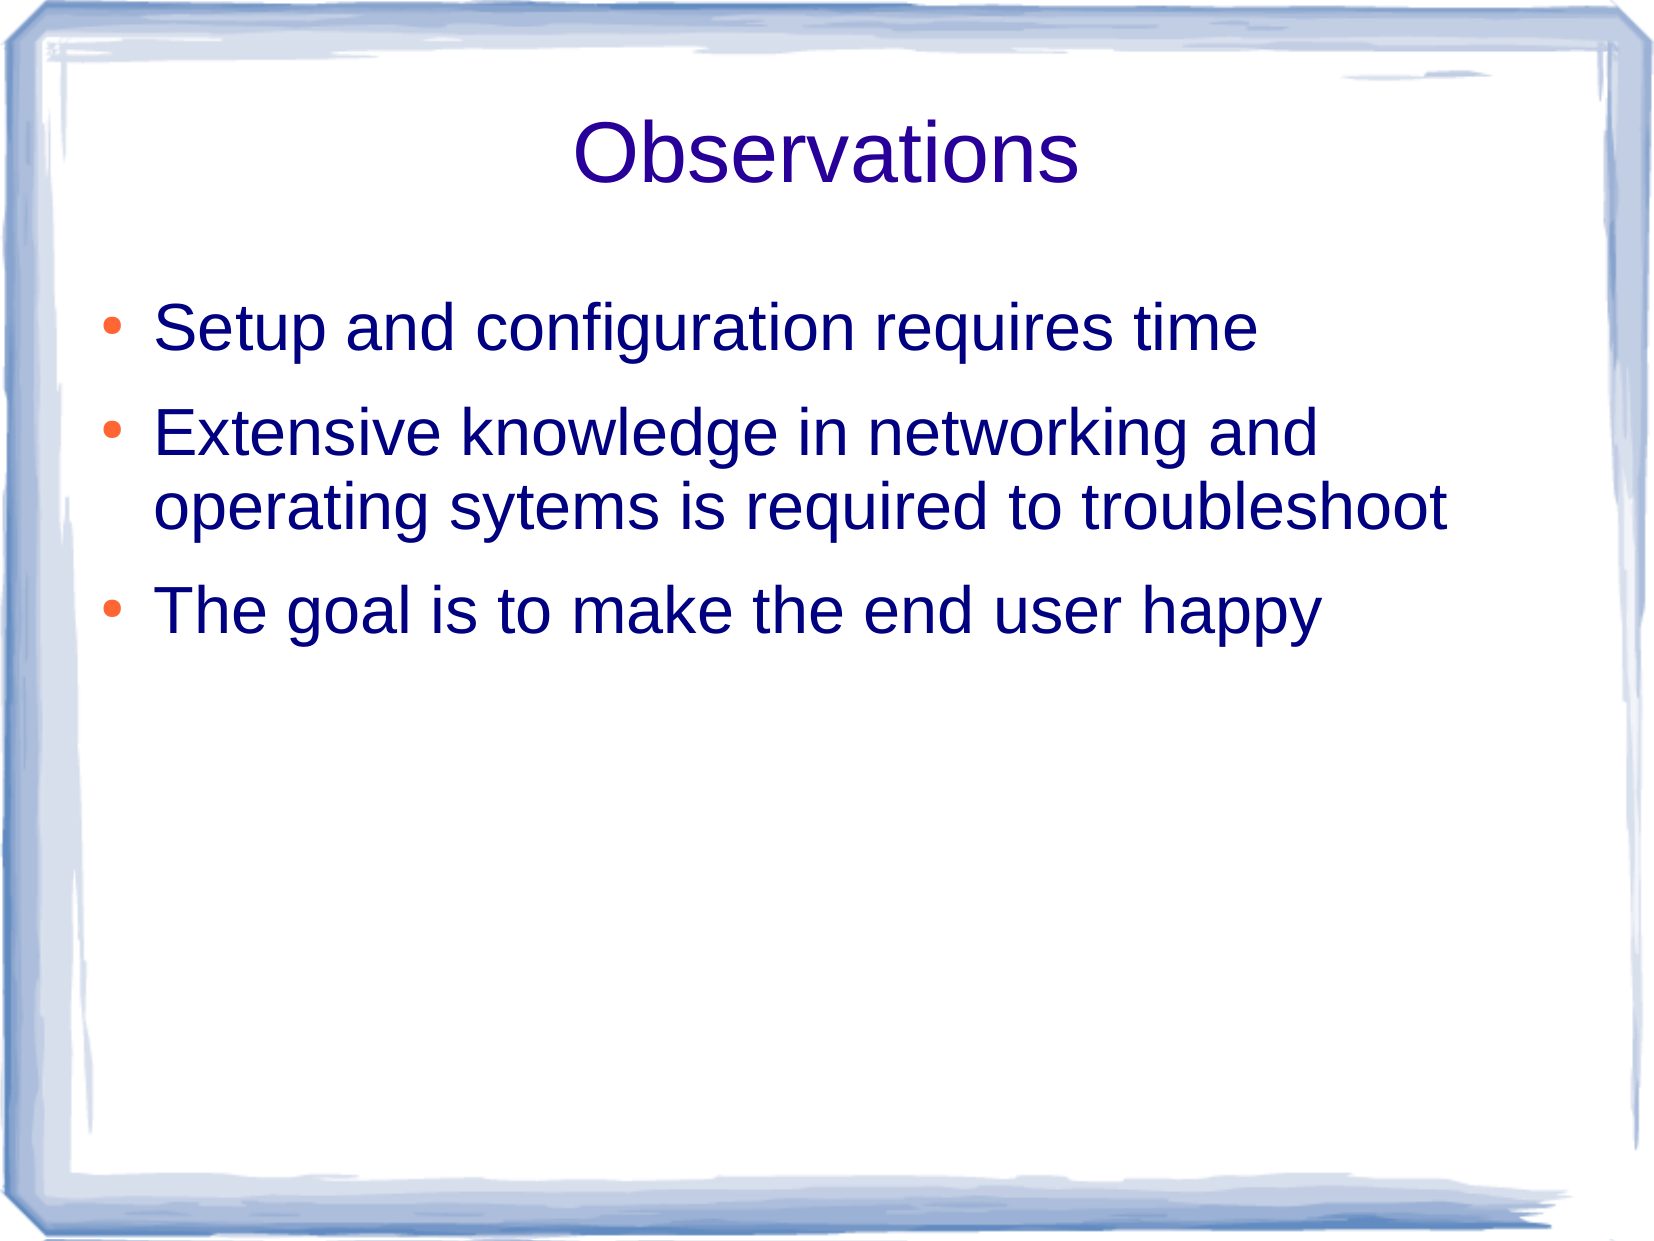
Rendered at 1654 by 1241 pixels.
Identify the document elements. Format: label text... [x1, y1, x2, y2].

title Observations [82, 49, 1571, 257]
picture [0, 0, 1654, 1241]
list Setup and configuration requires time Extensive knowledge in networking and operating sytems is required to troubleshoot The goal is to make the end user happy [82, 290, 1538, 1010]
